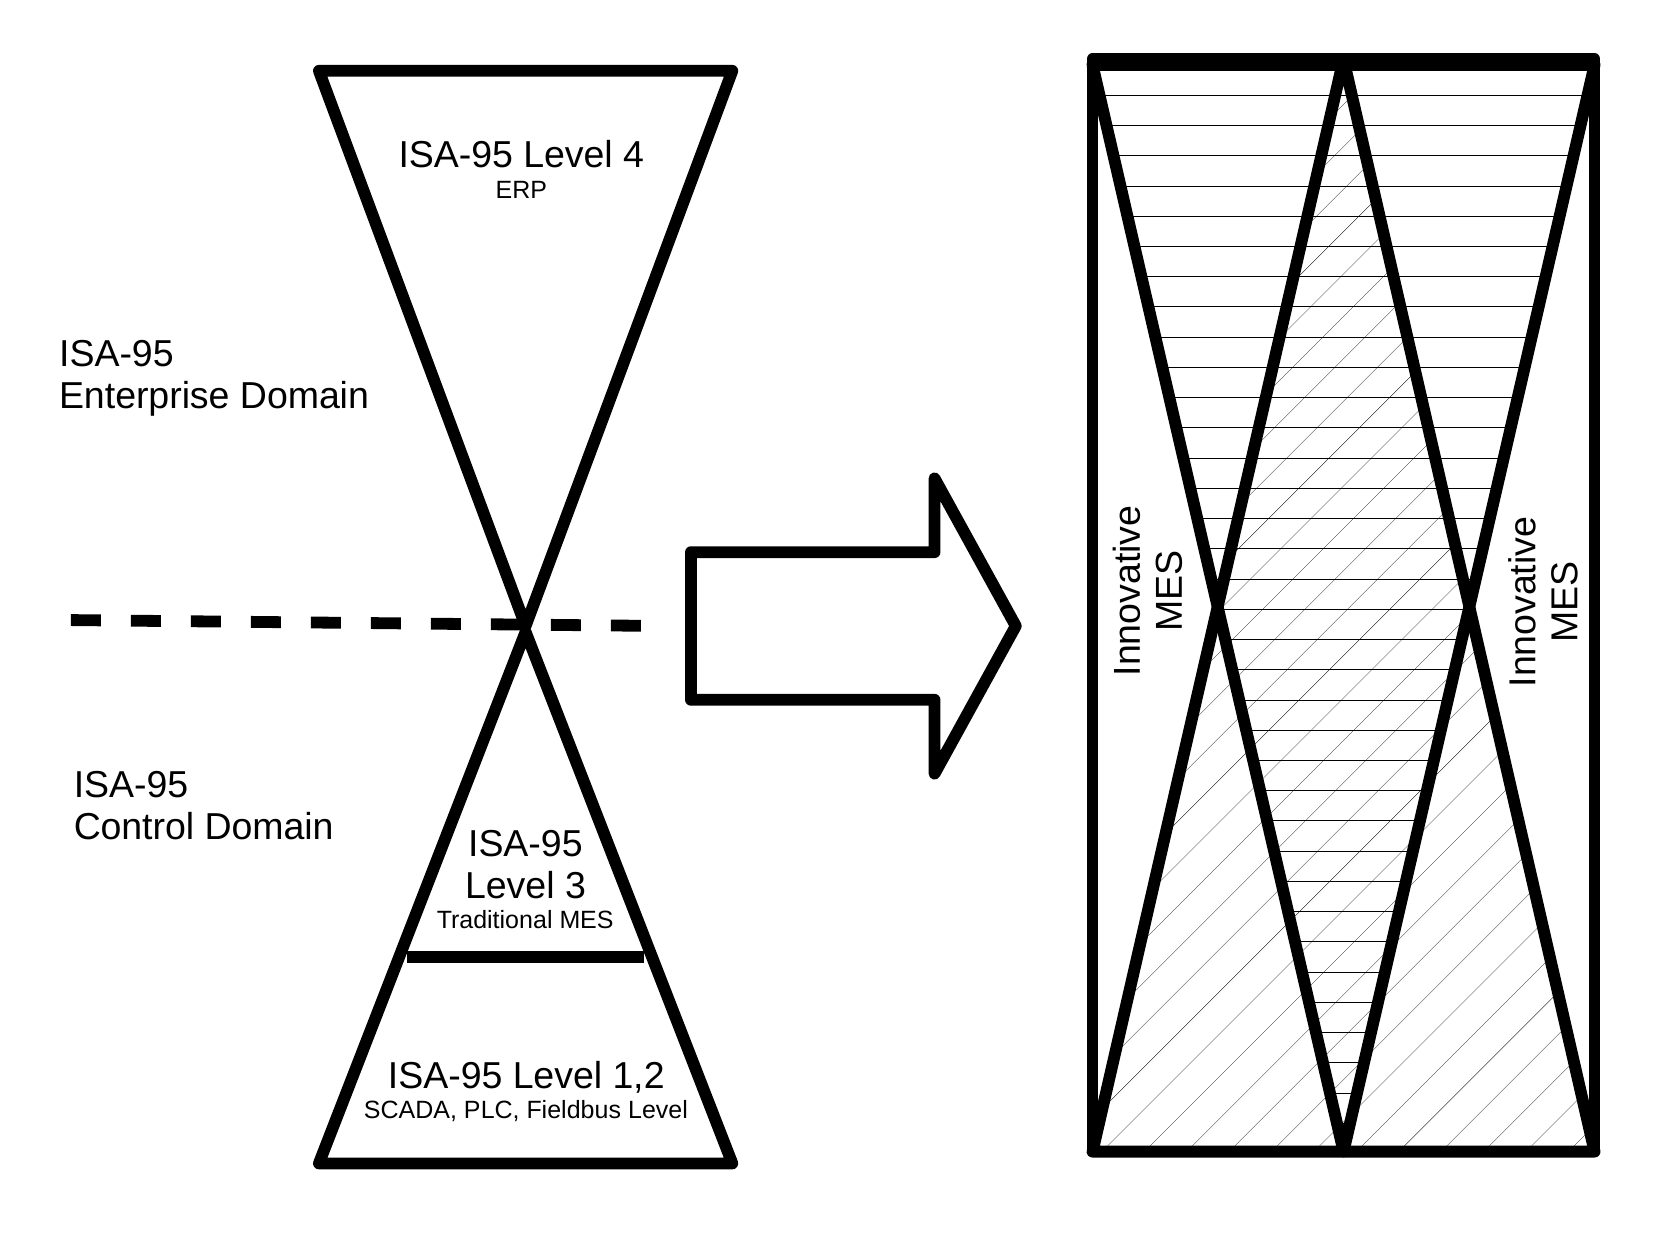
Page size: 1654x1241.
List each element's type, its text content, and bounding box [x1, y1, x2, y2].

text_box ISA-95 Enterprise Domain [44, 324, 384, 424]
text_box ISA-95 Level 3 Traditional MES [422, 814, 630, 942]
text_box [364, 898, 687, 1046]
text_box Innovative MES [1098, 490, 1198, 691]
text_box ISA-95 Control Domain [59, 755, 349, 855]
text_box Innovative MES [1494, 501, 1594, 703]
text_box [454, 632, 597, 814]
text_box ISA-95 Level 1,2 SCADA, PLC, Fieldbus Level [349, 1046, 704, 1132]
text_box ISA-95 Level 4 ERP [383, 126, 670, 212]
text_box [1092, 59, 1595, 1152]
text_box [318, 1086, 733, 1164]
text_box [690, 478, 1016, 774]
